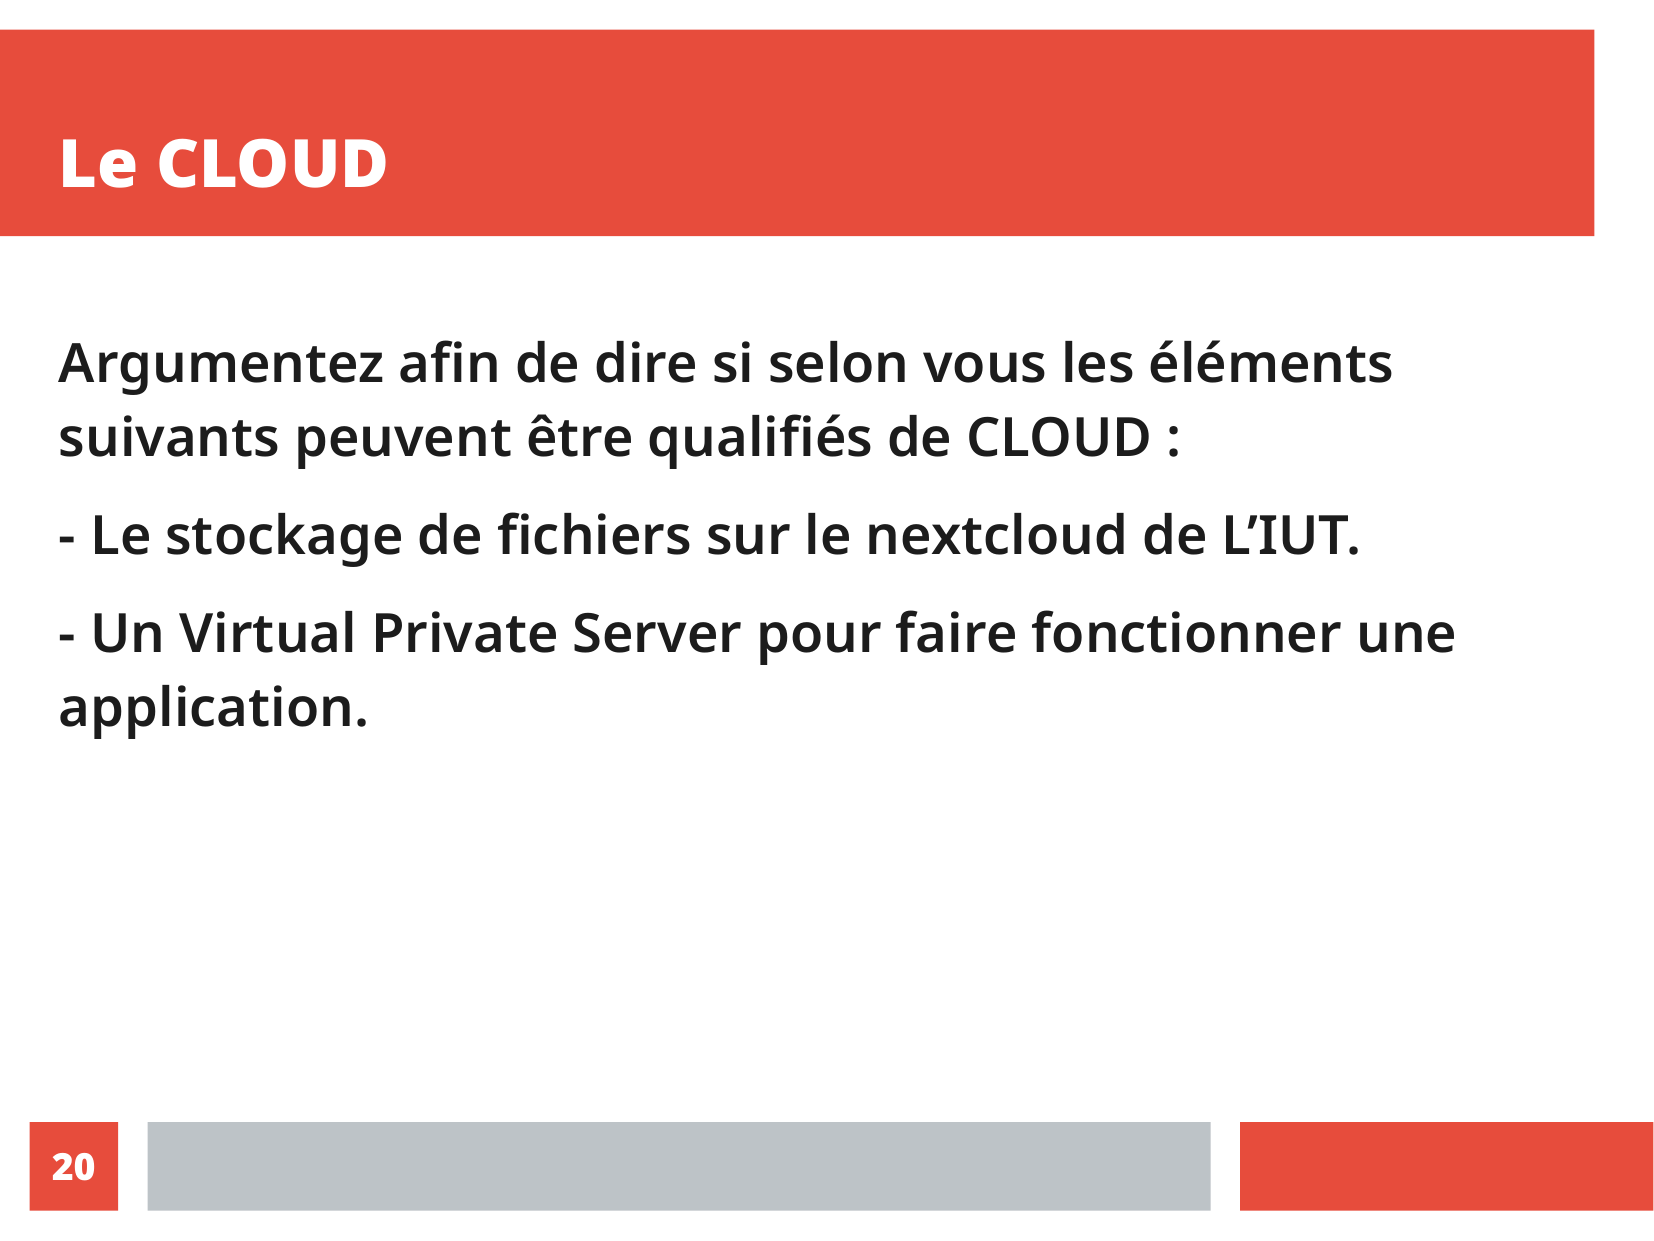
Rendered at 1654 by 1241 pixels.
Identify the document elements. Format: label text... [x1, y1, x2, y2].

title Le CLOUD [59, 59, 1595, 207]
list Argumentez afin de dire si selon vous les éléments suivants peuvent être qualifiés de CLOUD : - Le stockage de fichiers sur le nextcloud de L’IUT. - Un Virtual Private Server pour faire fonctionner une application. [59, 324, 1565, 1093]
